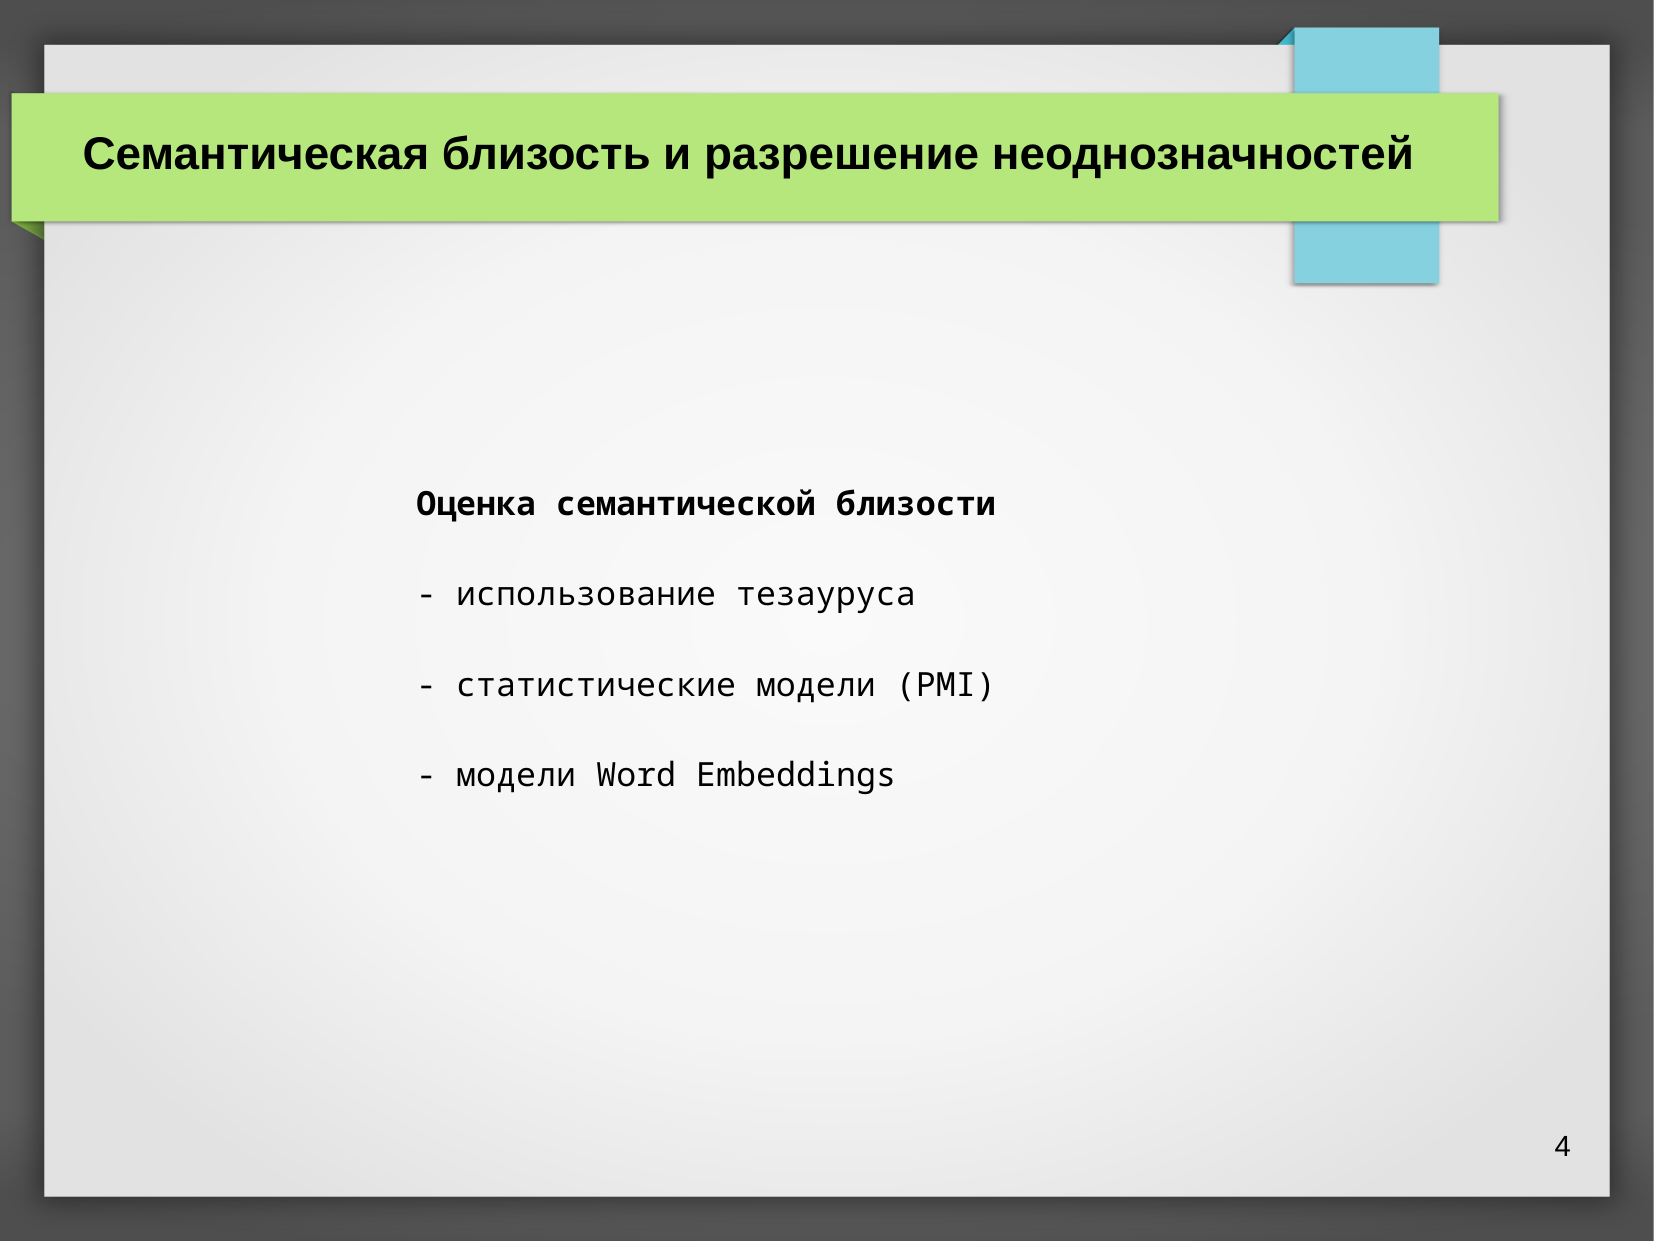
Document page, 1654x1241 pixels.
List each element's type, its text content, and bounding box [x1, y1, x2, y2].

picture [0, 0, 1654, 1241]
text_box Оценка семантической близости - использование тезауруса - статистические модели (PMI) - модели Word Embeddings [401, 472, 1075, 757]
title Семантическая близость и разрешение неоднозначностей [82, 121, 1489, 187]
